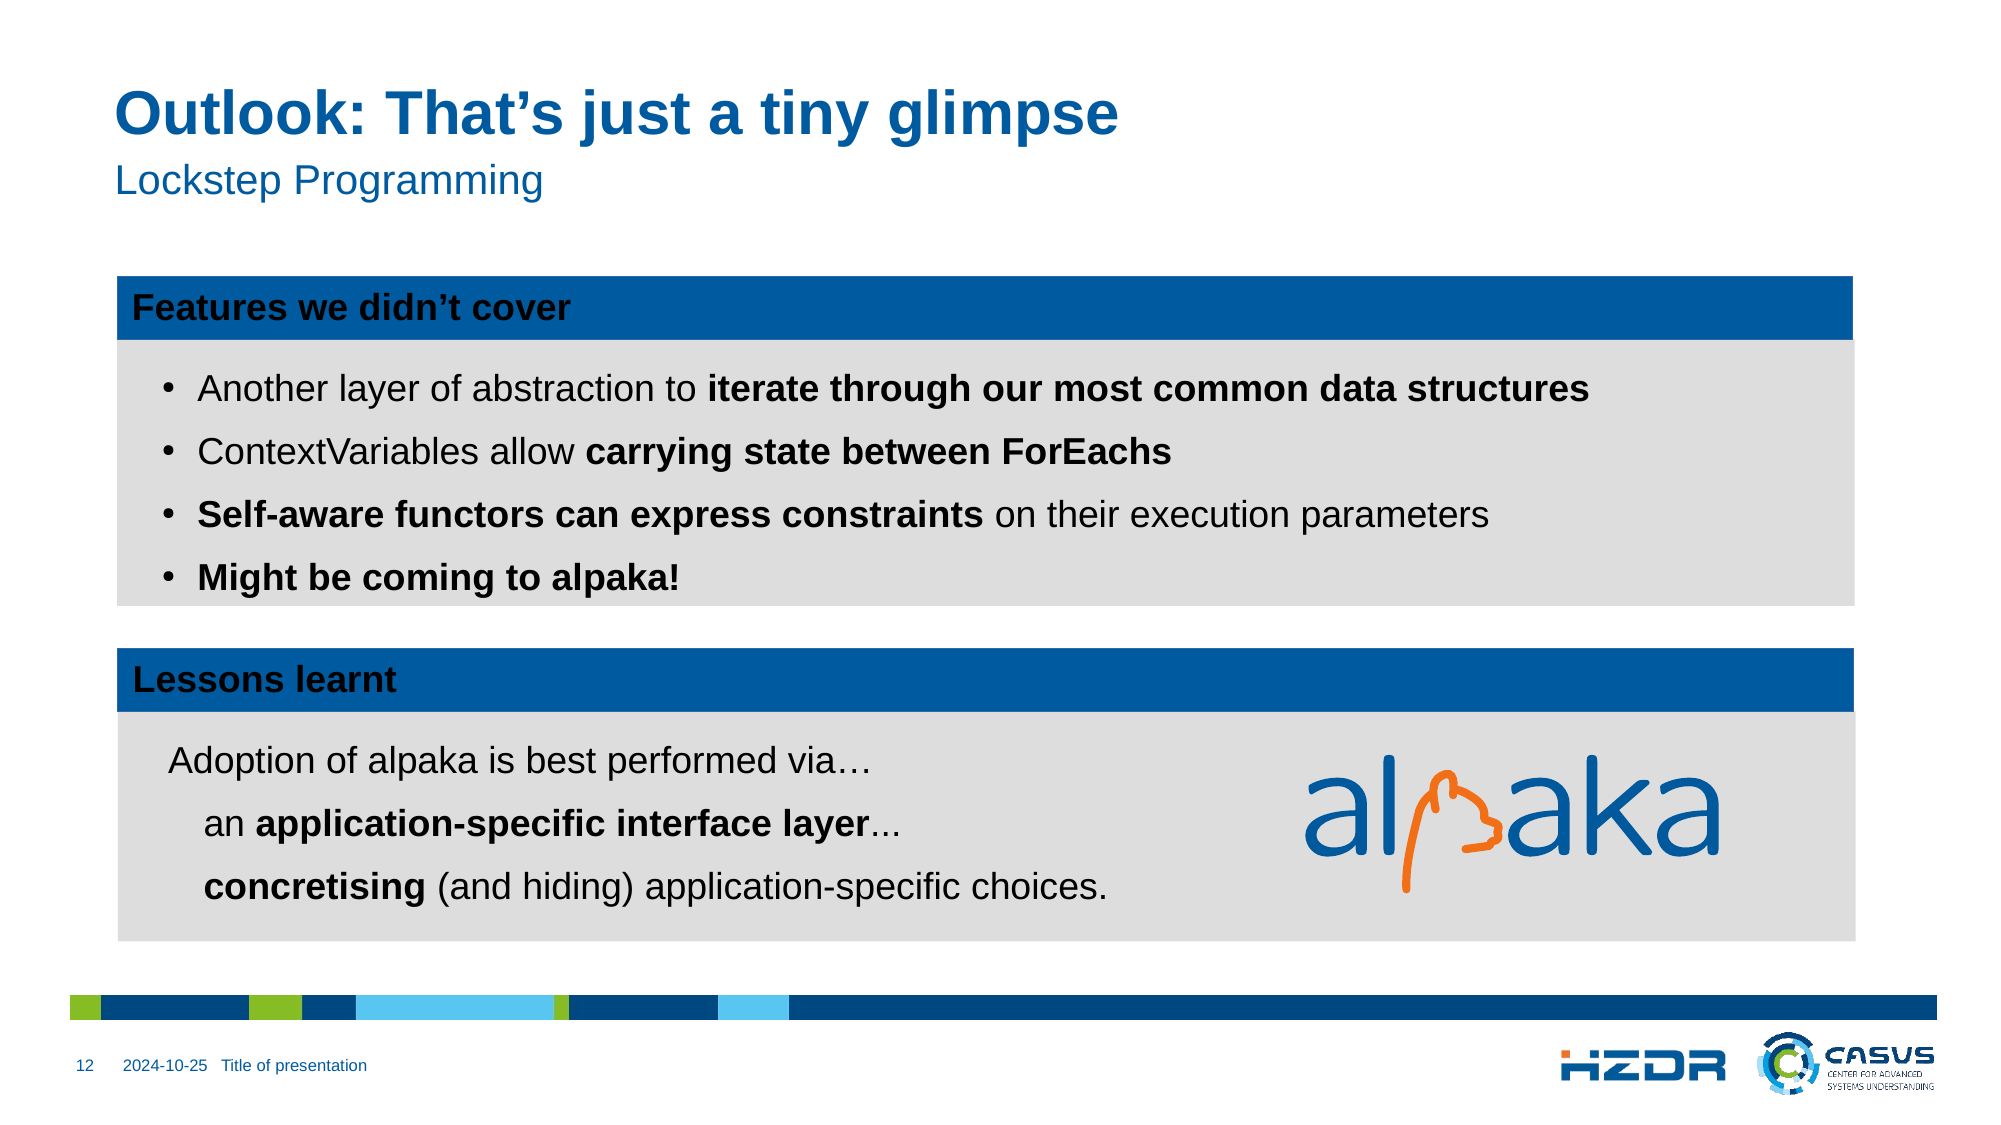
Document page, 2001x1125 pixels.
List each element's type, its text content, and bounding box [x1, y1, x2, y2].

text_box Another layer of abstraction to iterate through our most common data structures ContextVariables allow carrying state between ForEachs Self-aware functors can express constraints on their execution parameters Might be coming to alpaka! [117, 339, 1855, 579]
text_box Adoption of alpaka is best performed via… an application-specific interface layer... concretising (and hiding) application-specific choices. [117, 711, 1856, 942]
picture [70, 995, 101, 1020]
picture [572, 995, 1937, 1020]
text_box Lockstep Programming [114, 152, 1267, 208]
text_box Lessons learnt [117, 648, 1854, 712]
title Outlook: That’s just a tiny glimpse [114, 80, 1934, 148]
text_box Features we didn’t cover [117, 276, 1853, 340]
slide_number 2024-10-25 [107, 1034, 208, 1095]
picture [1560, 1049, 1726, 1081]
picture [104, 995, 569, 1020]
picture [1304, 753, 1721, 895]
picture [1757, 1032, 1934, 1095]
